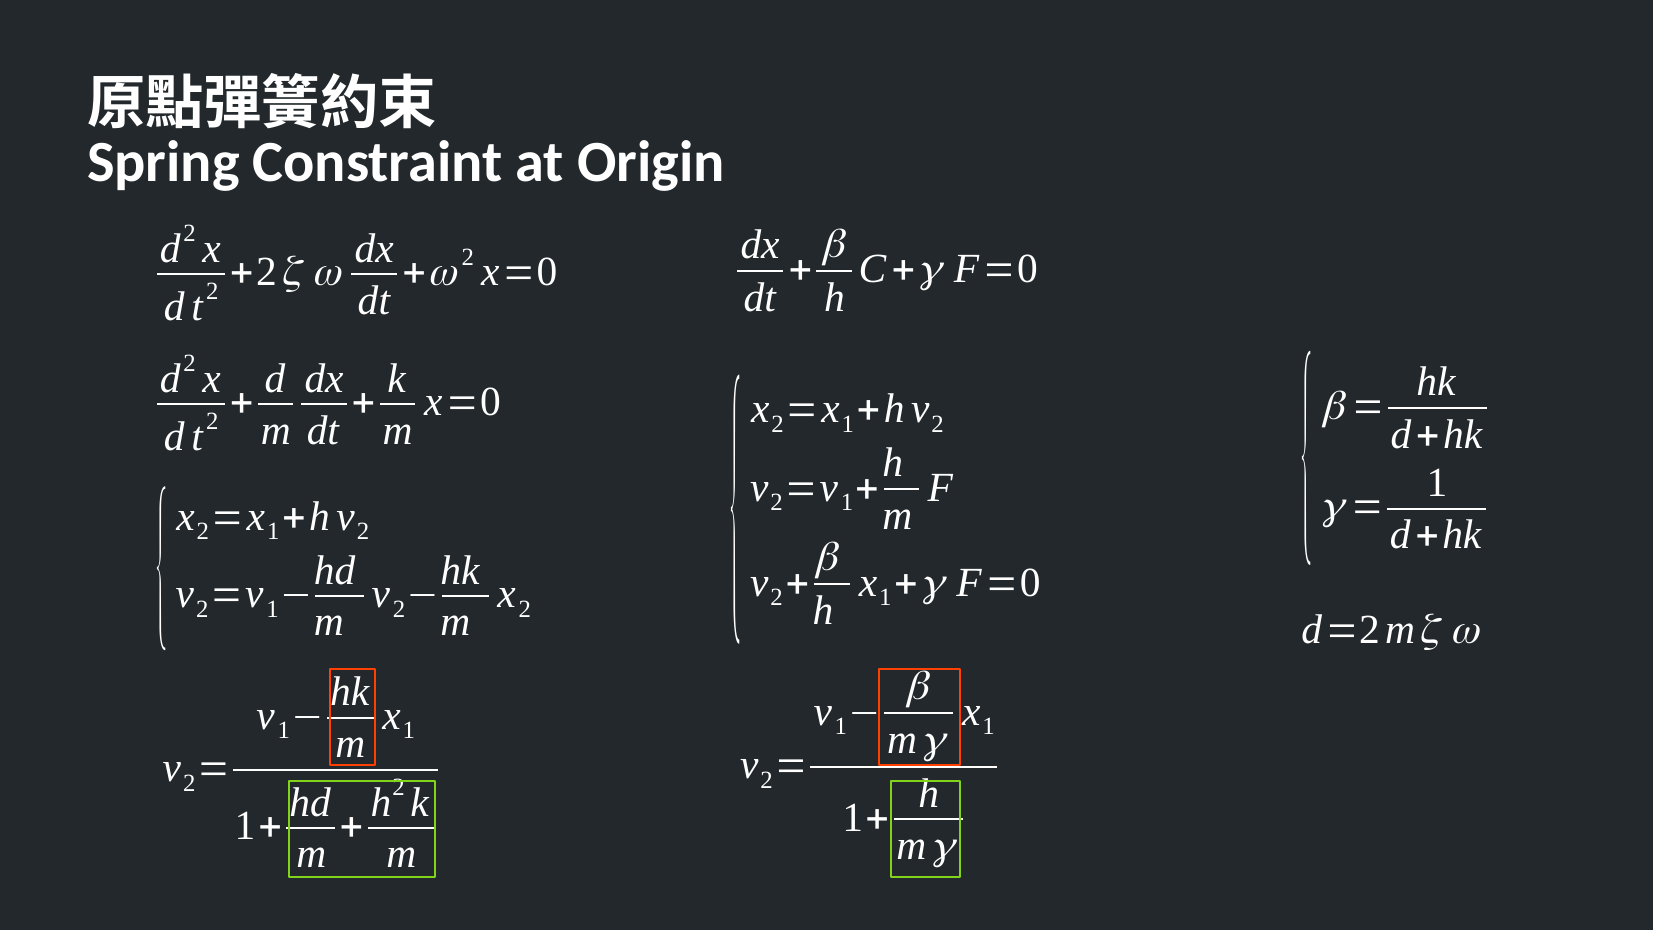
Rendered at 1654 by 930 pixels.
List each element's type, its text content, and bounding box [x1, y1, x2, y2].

chart [149, 349, 508, 460]
text_box [891, 780, 961, 878]
chart [154, 668, 446, 878]
chart [729, 221, 1045, 321]
chart [1294, 607, 1490, 654]
chart [732, 668, 1005, 870]
chart [722, 372, 1050, 647]
text_box [330, 668, 376, 766]
chart [149, 485, 539, 653]
text_box [879, 668, 961, 766]
chart [1294, 348, 1498, 568]
text_box 原點彈簧約束 Spring Constraint at Origin [72, 72, 1363, 221]
chart [149, 219, 565, 330]
text_box [288, 780, 436, 878]
